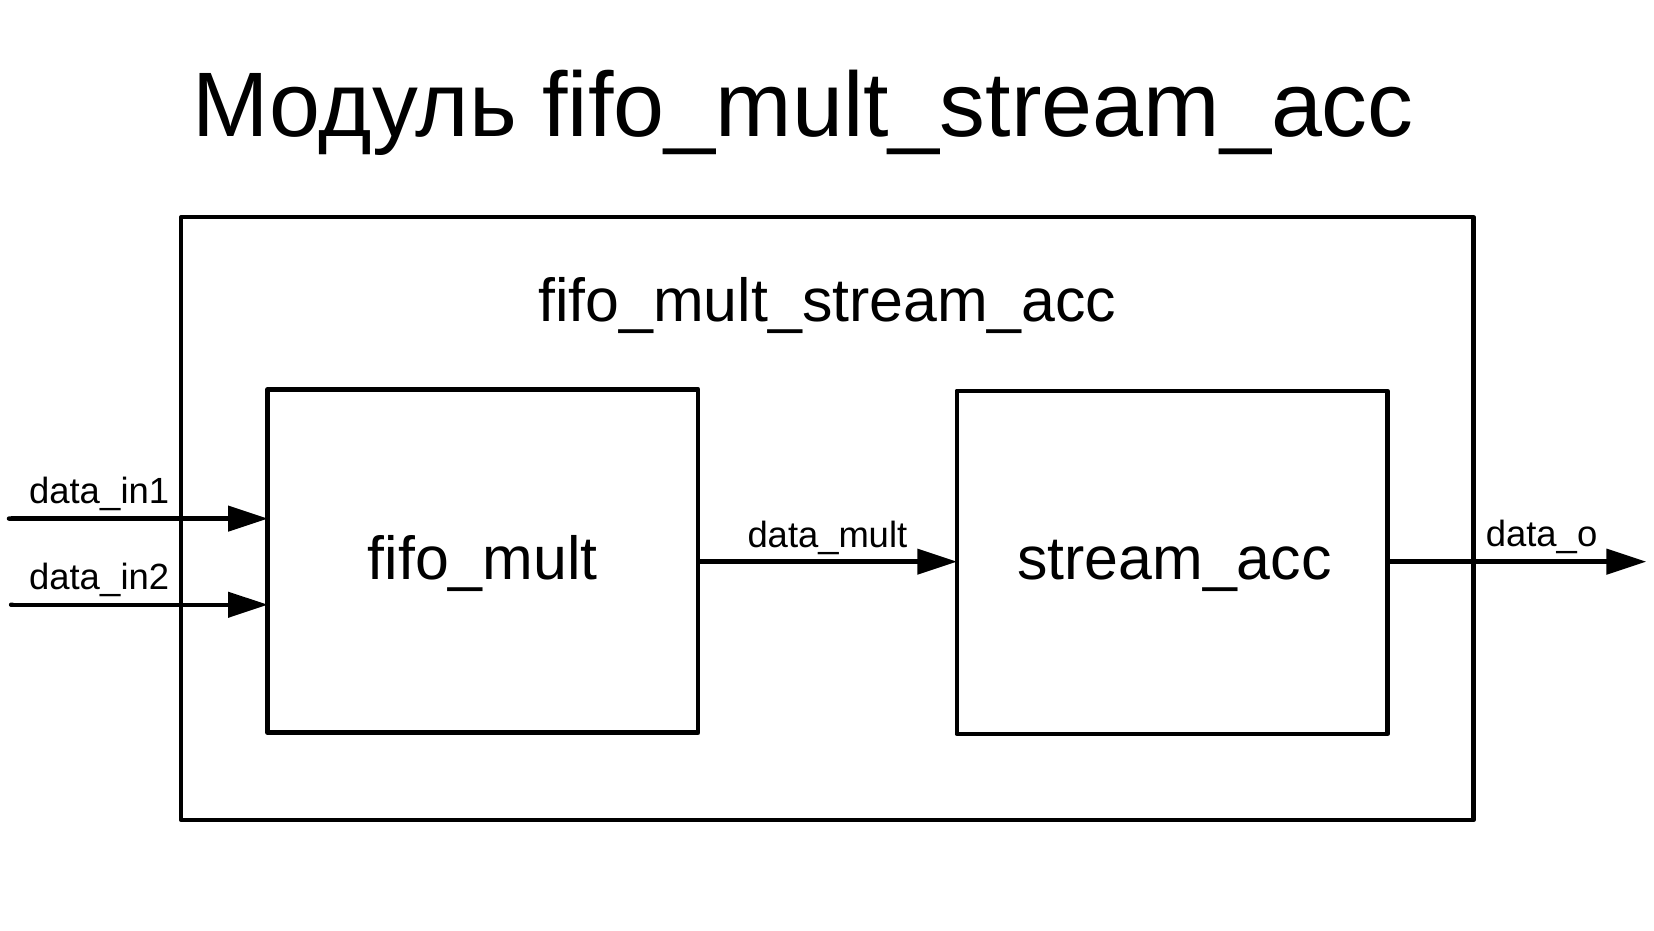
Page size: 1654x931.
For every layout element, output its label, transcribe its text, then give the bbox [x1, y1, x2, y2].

title Модуль fifo_mult_stream_acc [60, 30, 1549, 181]
picture [0, 208, 1653, 830]
